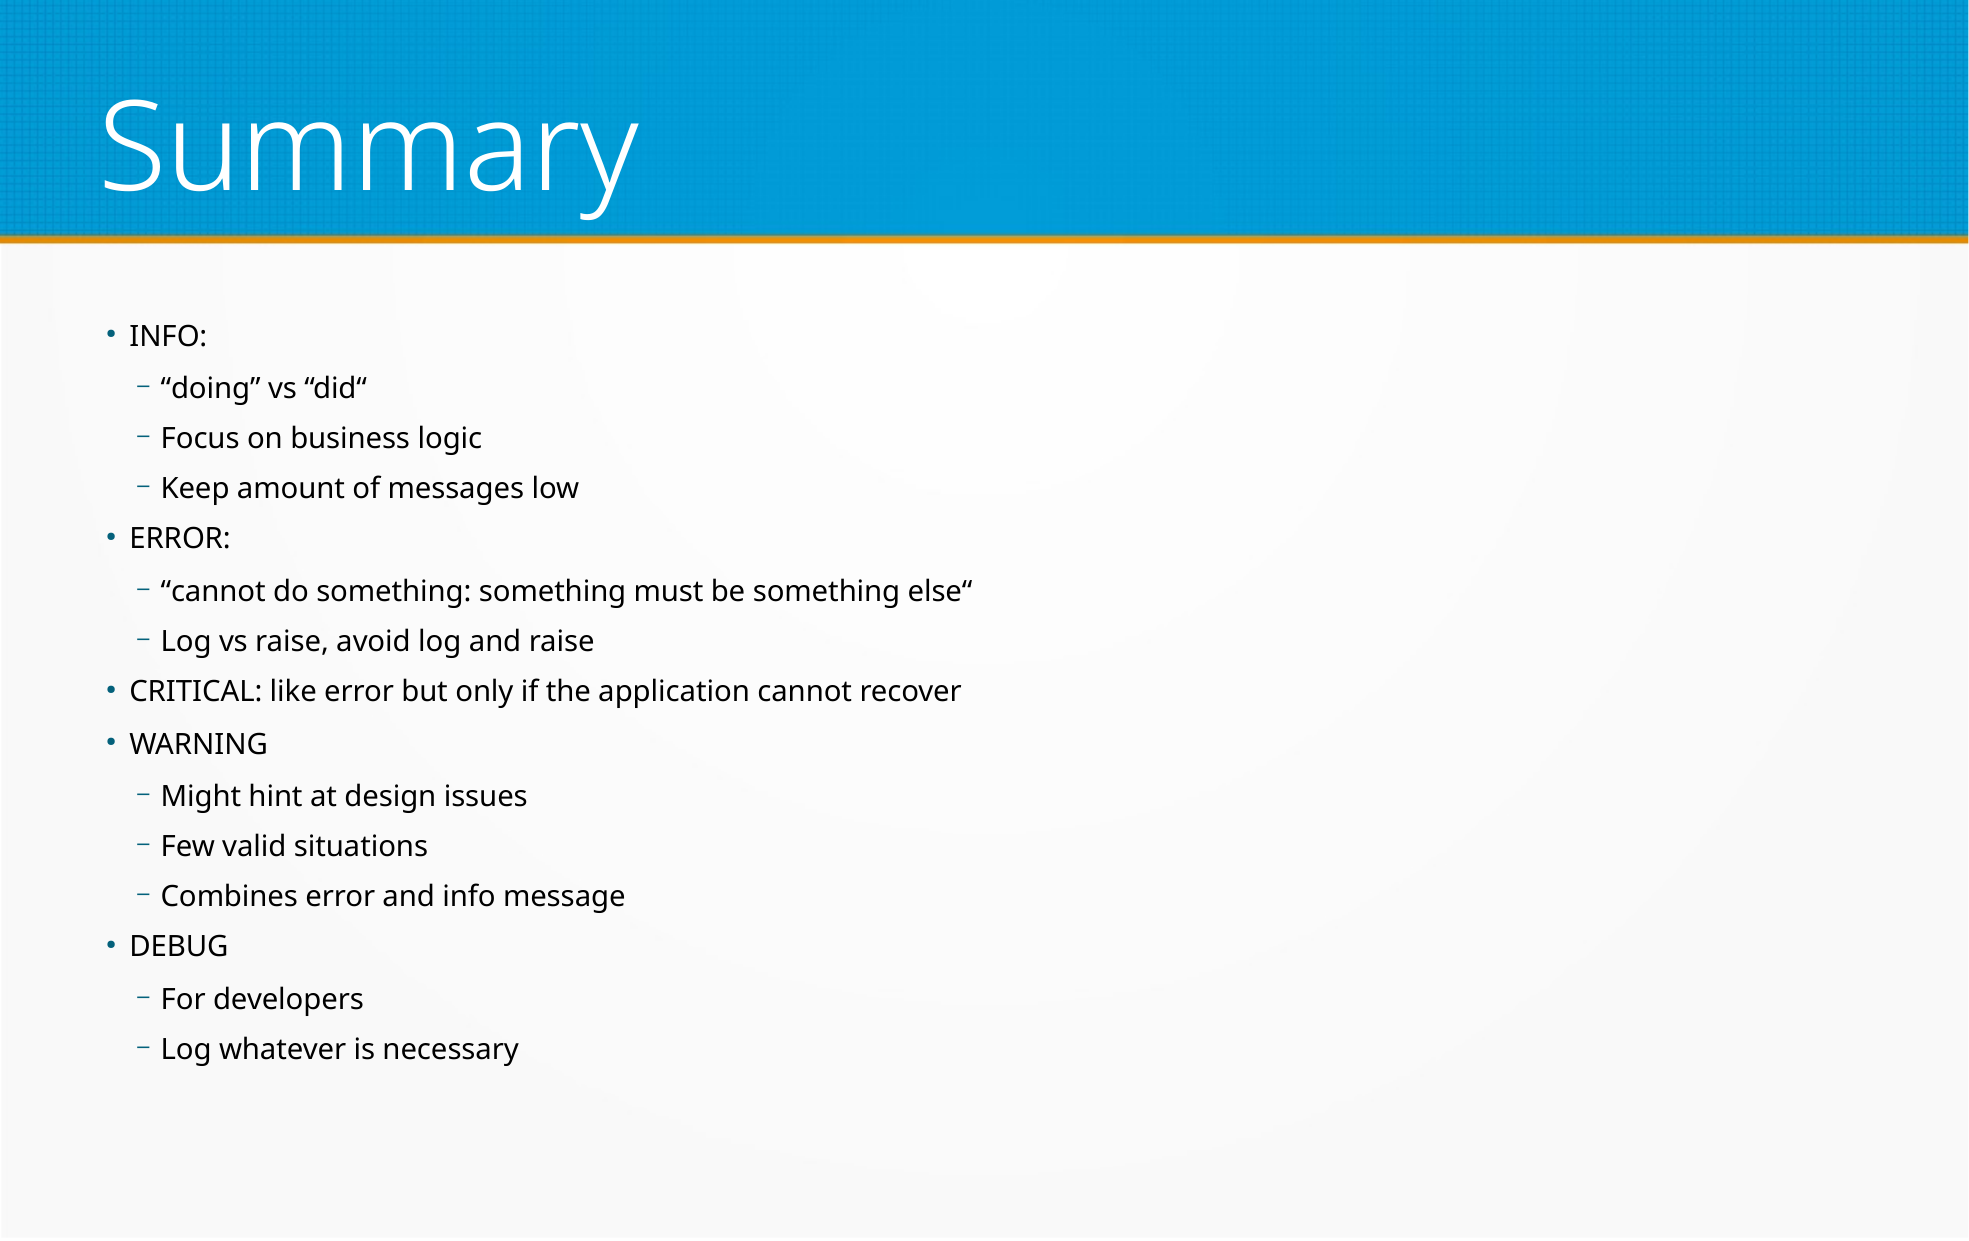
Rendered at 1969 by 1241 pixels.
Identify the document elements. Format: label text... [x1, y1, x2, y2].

picture [0, 233, 1969, 1241]
title Summary [98, 19, 1870, 227]
list INFO: “doing” vs “did“ Focus on business logic Keep amount of messages low ERROR: “cannot do something: something must be something else“ Log vs raise, avoid log and raise CRITICAL: like error but only if the application cannot recover WARNING Might hint at design issues Few valid situations Combines error and info message DEBUG For developers Log whatever is necessary [98, 315, 1861, 1081]
